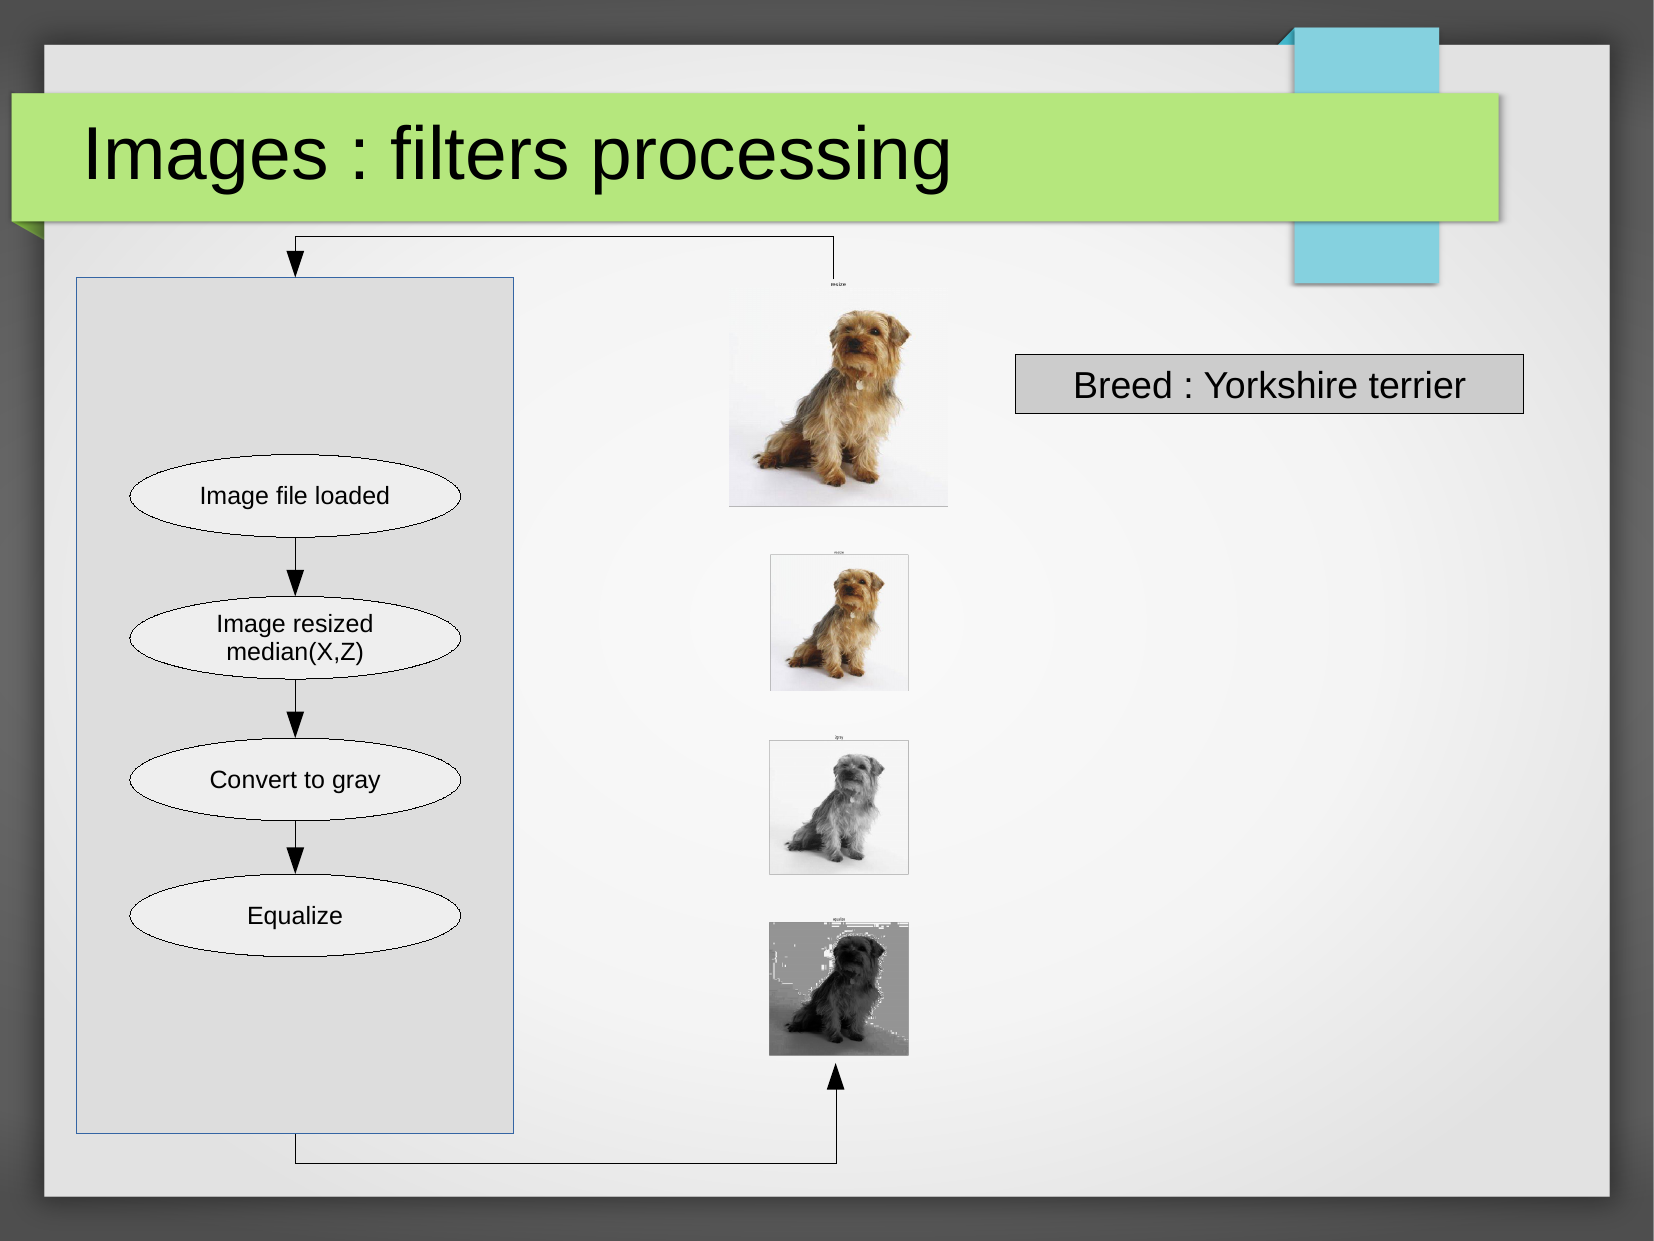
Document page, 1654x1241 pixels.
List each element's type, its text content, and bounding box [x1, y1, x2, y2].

text_box Image resized median(X,Z) [129, 596, 461, 680]
title Images : filters processing [82, 94, 1264, 213]
text_box Convert to gray [129, 738, 461, 821]
picture [0, 0, 1654, 1241]
text_box [76, 277, 514, 1134]
text_box Image file loaded [129, 454, 461, 538]
text_box Equalize [129, 874, 461, 957]
text_box Breed : Yorkshire terrier [1015, 354, 1524, 414]
